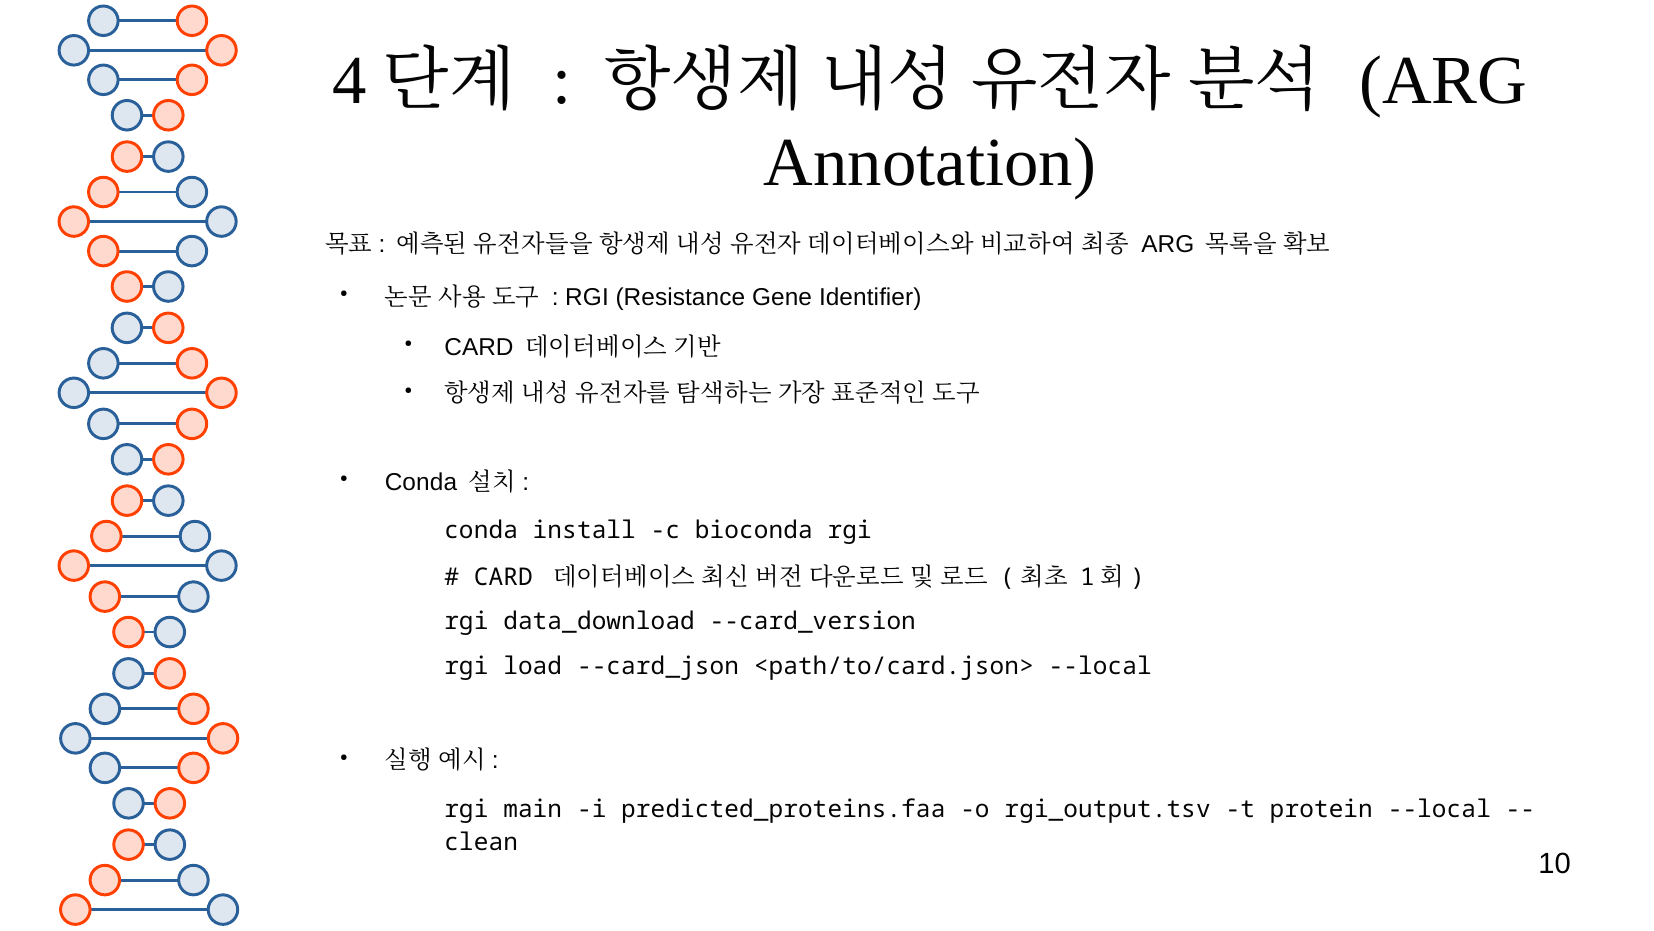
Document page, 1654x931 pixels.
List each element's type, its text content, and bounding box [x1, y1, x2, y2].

list 목표: 예측된 유전자들을 항생제 내성 유전자 데이터베이스와 비교하여 최종 ARG 목록을 확보 논문 사용 도구 : RGI (Resistance Gene Identifier) CARD 데이터베이스 기반 항생제 내성 유전자를 탐색하는 가장 표준적인 도구 Conda 설치: conda install -c bioconda rgi # CARD 데이터베이스 최신 버전 다운로드 및 로드 (최초 1회) rgi data_download --card_version rgi load --card_json <path/to/card.json> --local 실행 예시: rgi main -i predicted_proteins.faa -o rgi_output.tsv -t protein --local --clean [265, 224, 1595, 863]
title 4단계 : 항생제 내성 유전자 분석 (ARG Annotation) [265, 24, 1595, 200]
